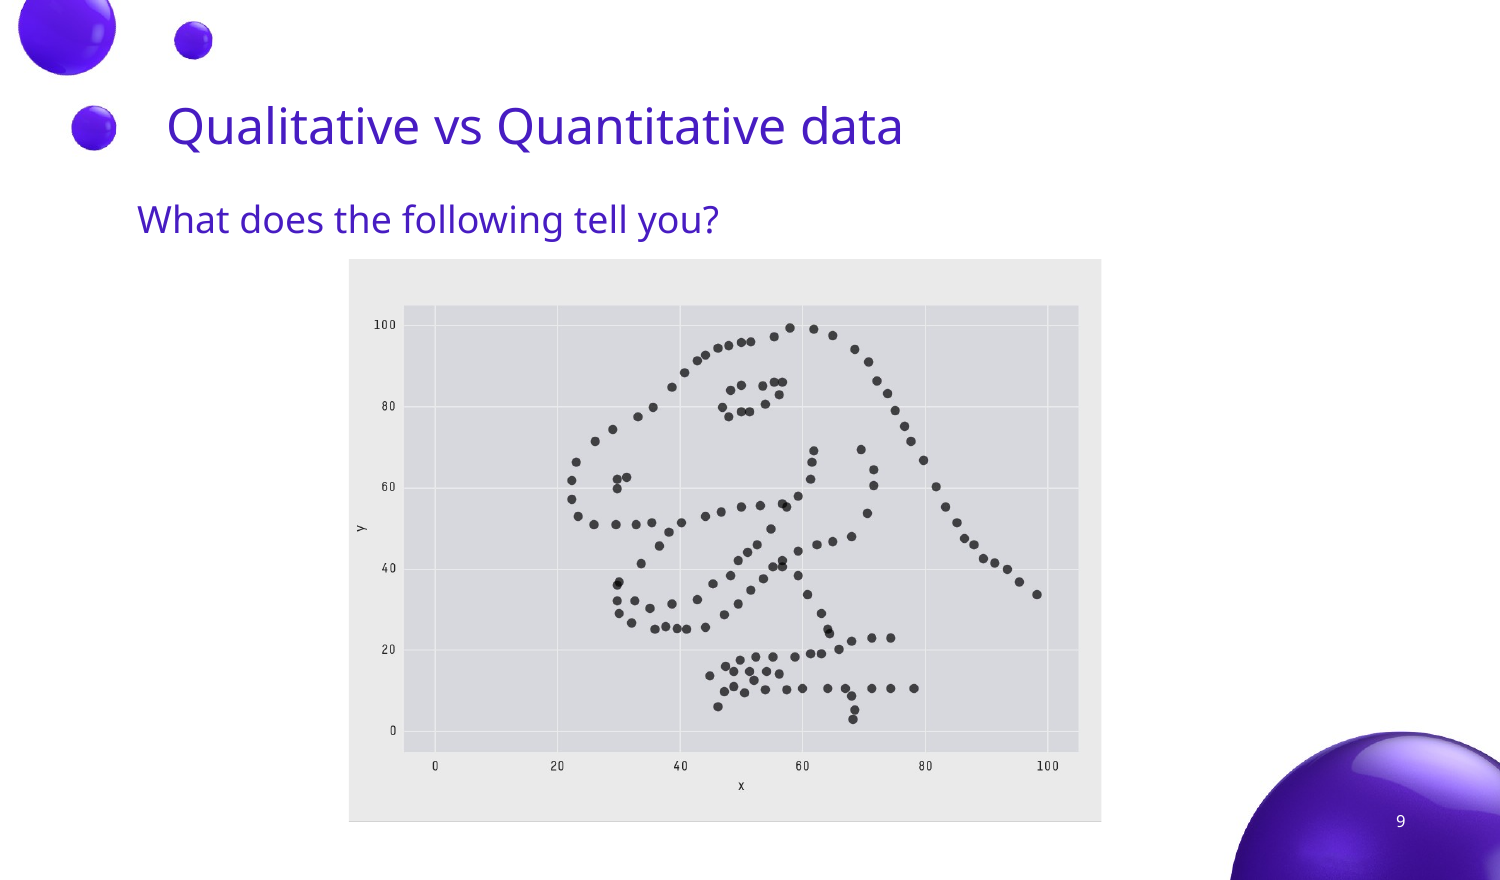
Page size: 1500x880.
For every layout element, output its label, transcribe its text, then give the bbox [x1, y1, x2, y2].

text_box What does the following tell you? [122, 188, 1002, 249]
title Qualitative vs Quantitative data [166, 98, 980, 155]
picture [0, 0, 1500, 880]
slide_number <number> [1342, 810, 1406, 831]
